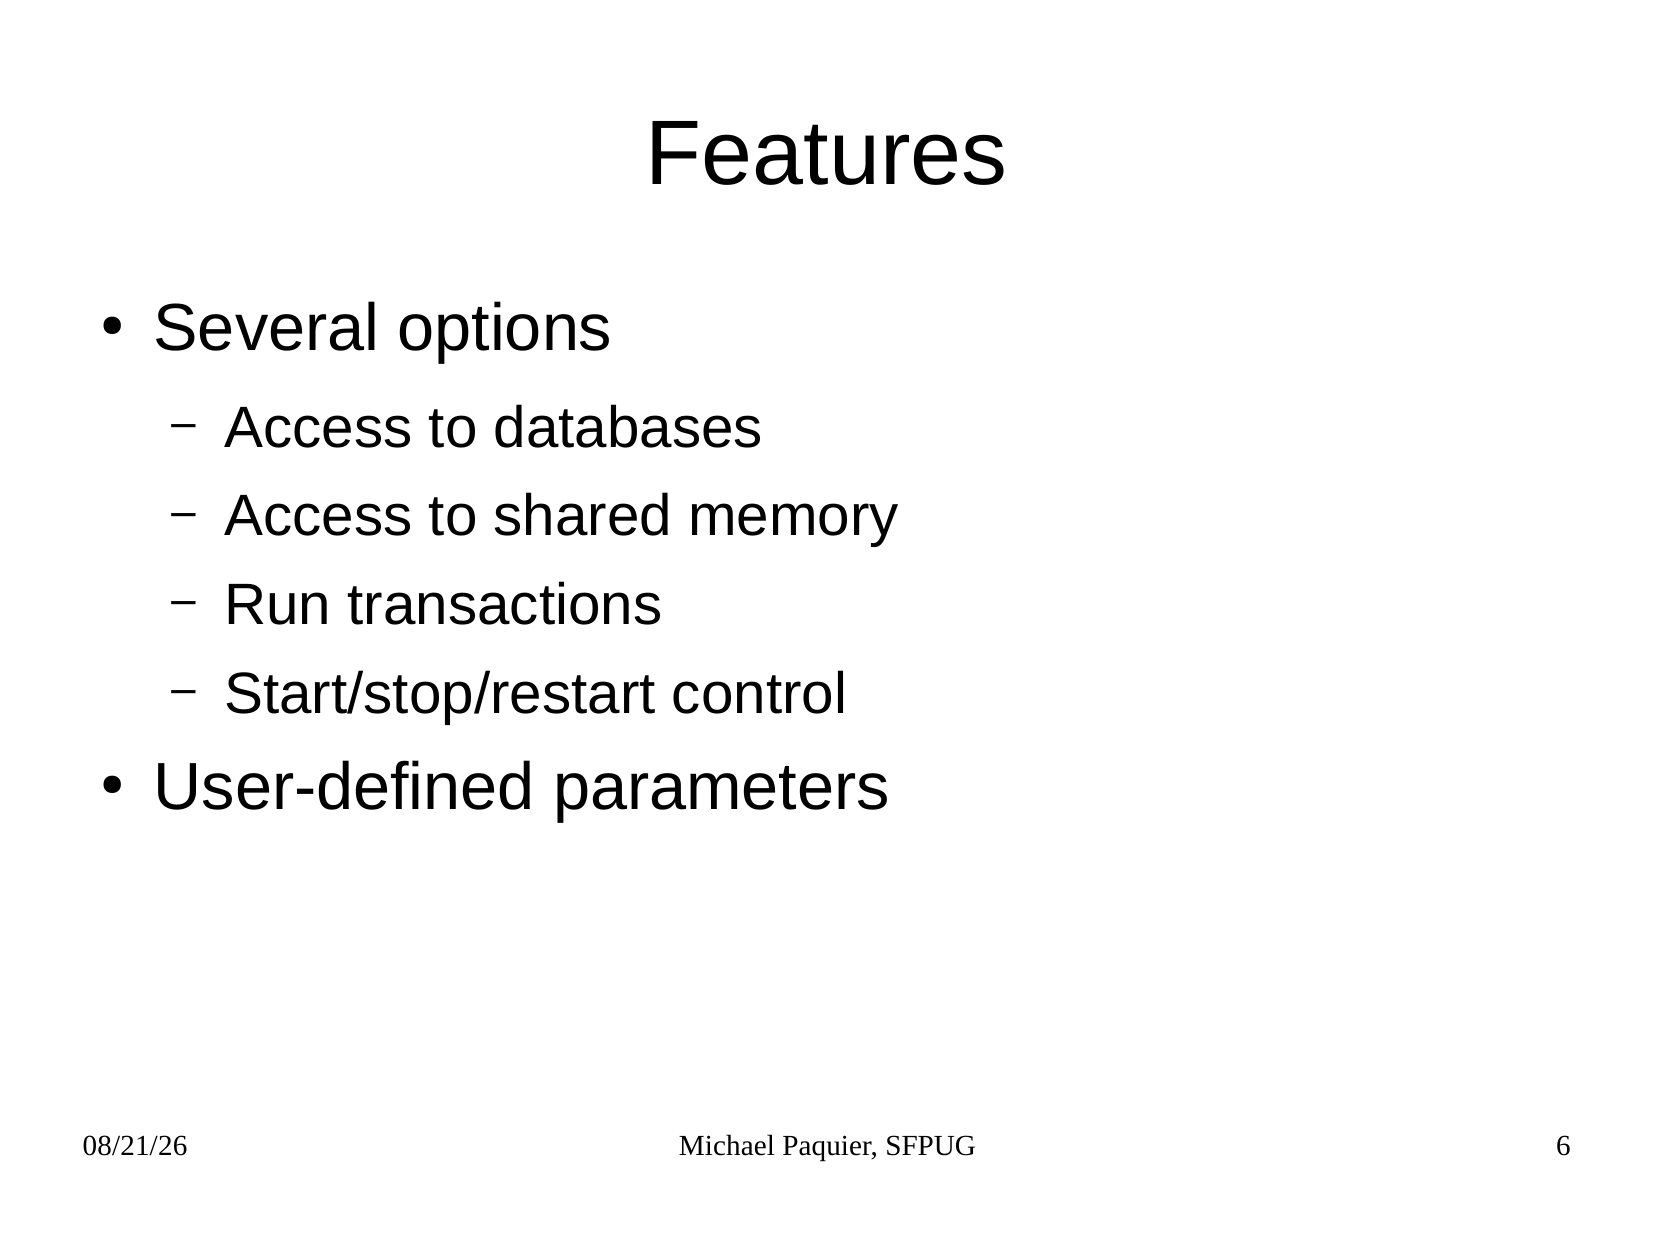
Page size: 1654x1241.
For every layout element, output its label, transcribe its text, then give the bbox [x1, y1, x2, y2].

title Features [82, 49, 1571, 257]
list Several options Access to databases Access to shared memory Run transactions Start/stop/restart control User-defined parameters [82, 290, 1538, 1010]
